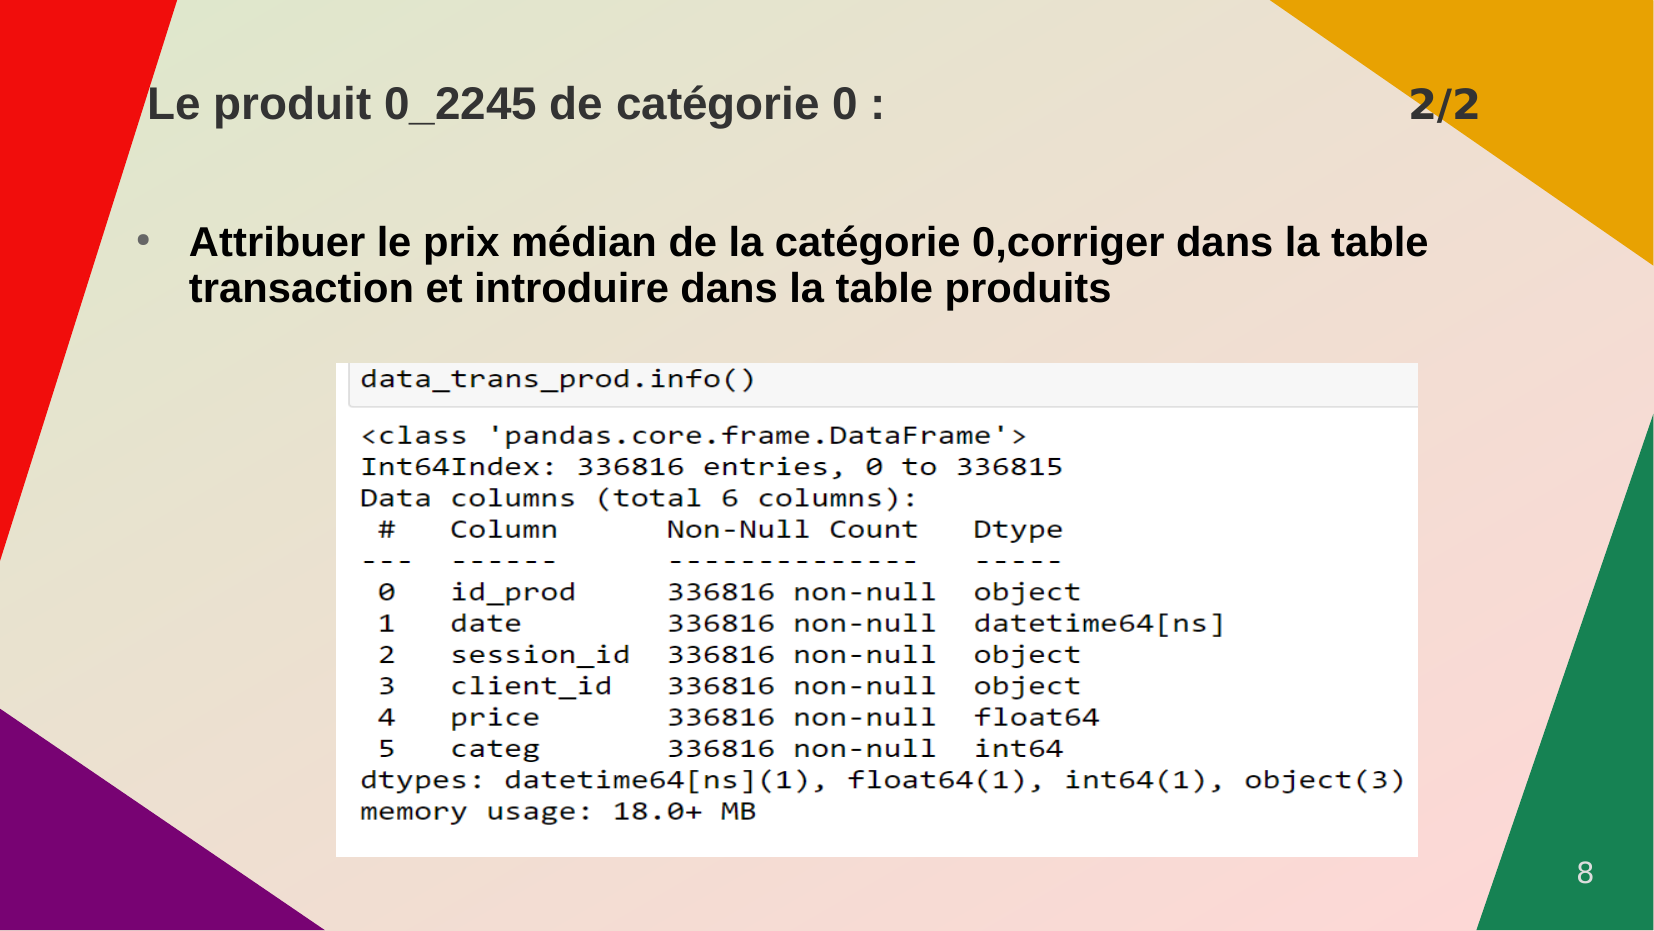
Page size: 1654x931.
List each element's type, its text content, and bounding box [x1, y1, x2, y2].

list Attribuer le prix médian de la catégorie 0,corriger dans la table transaction et introduire dans la table produits [118, 147, 1536, 931]
title Le produit 0_2245 de catégorie 0 : 2/2 [147, 29, 1565, 178]
picture [336, 363, 1418, 857]
